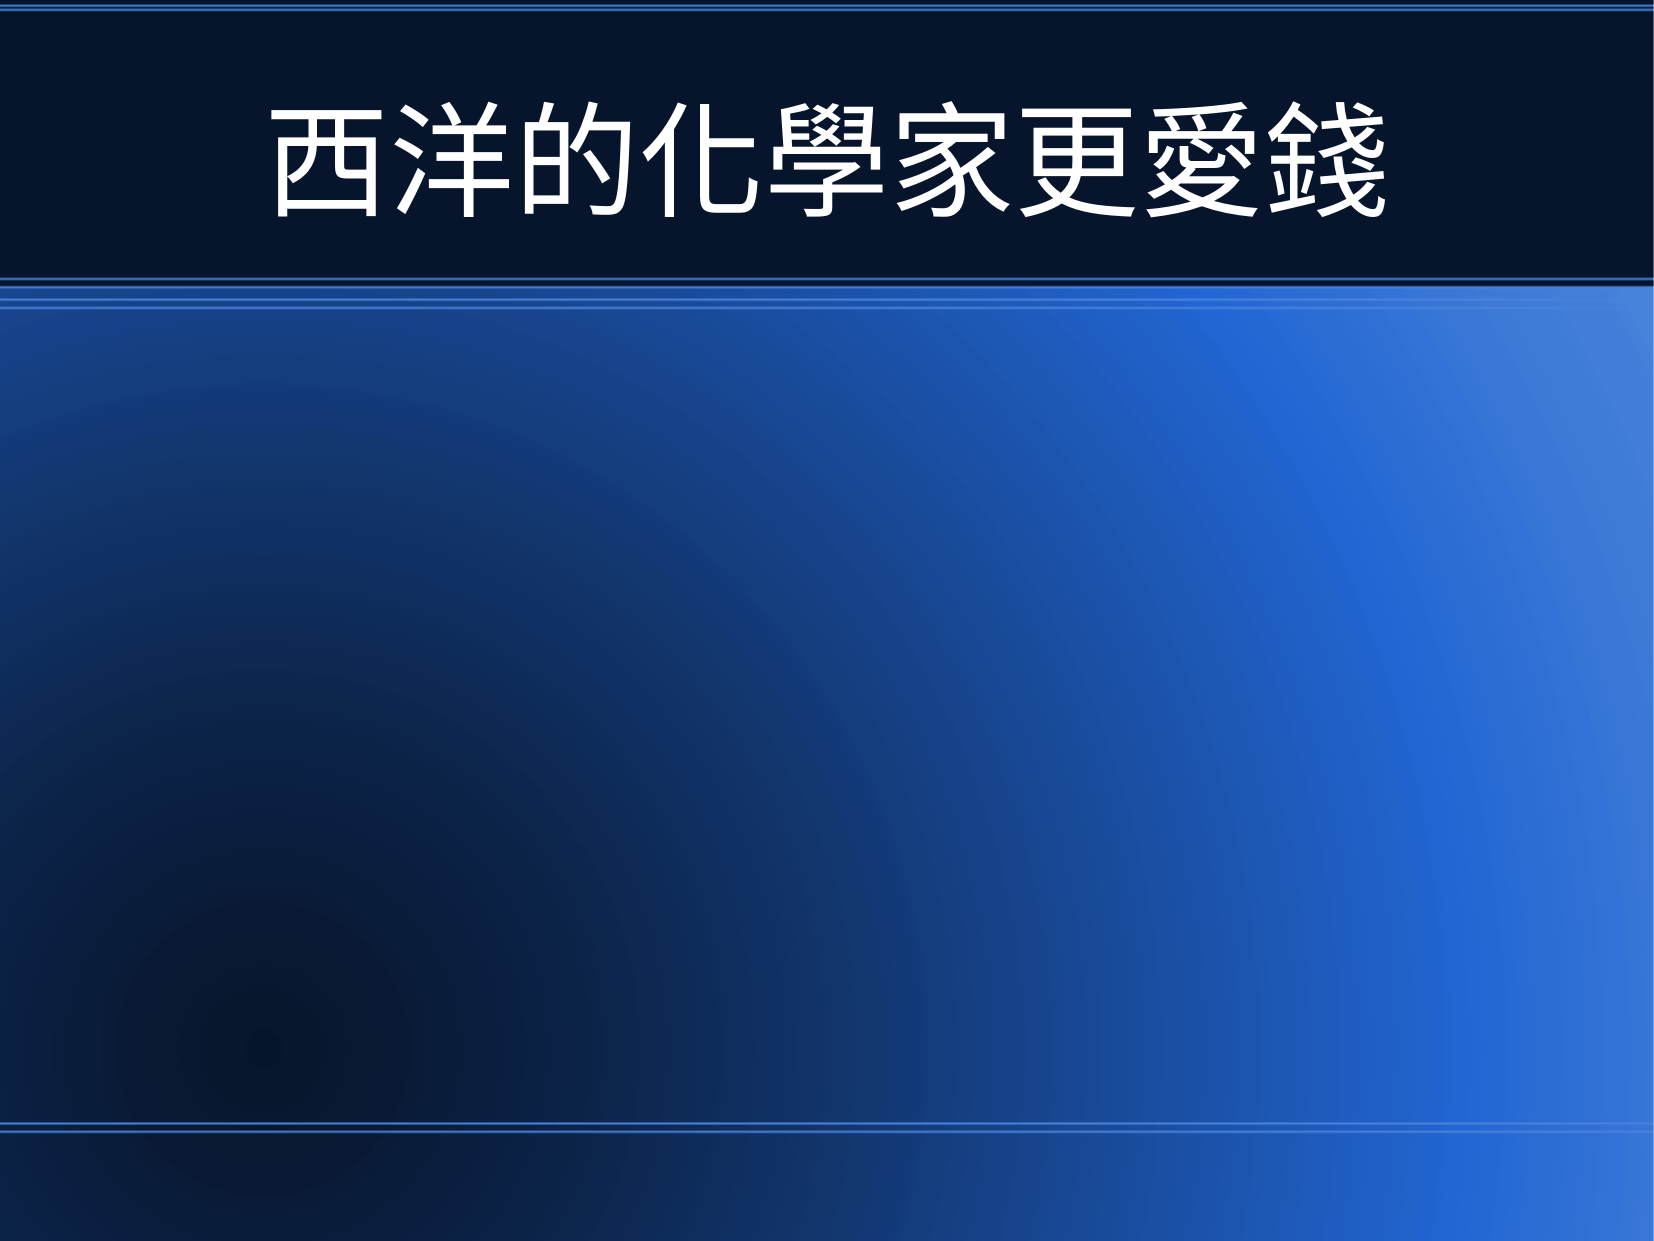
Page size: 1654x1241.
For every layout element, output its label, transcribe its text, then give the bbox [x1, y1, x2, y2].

title 西洋的化學家更愛錢 [82, 49, 1571, 257]
picture [0, 0, 1654, 1241]
